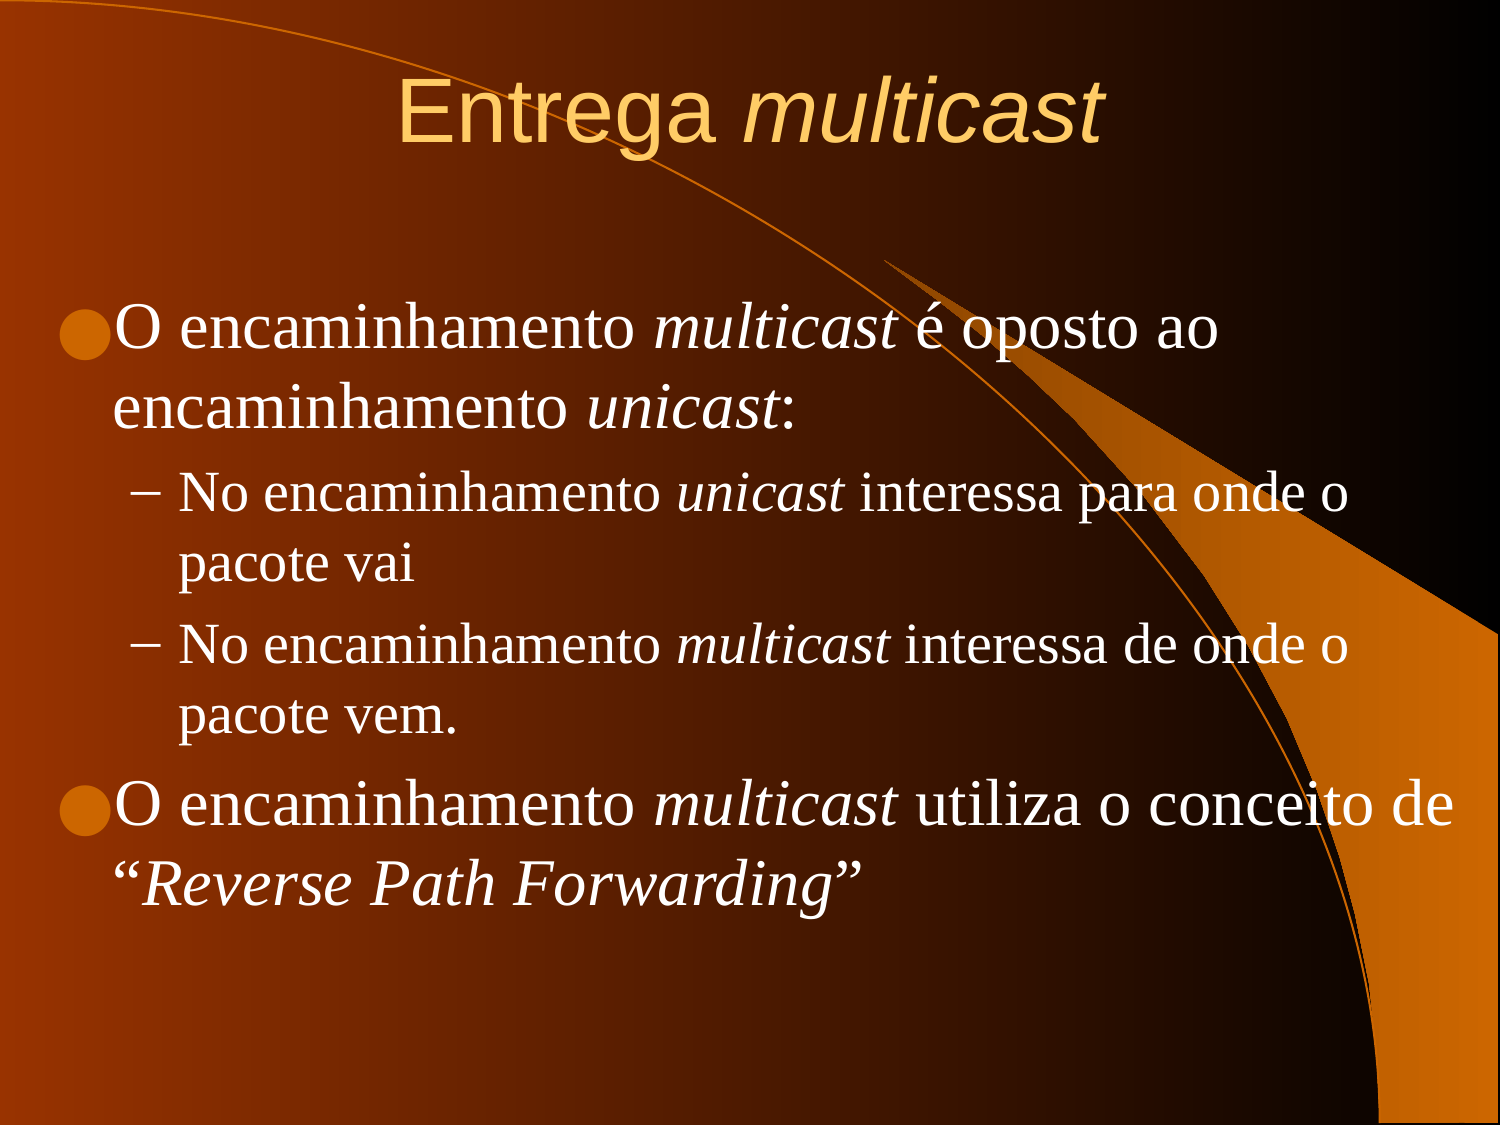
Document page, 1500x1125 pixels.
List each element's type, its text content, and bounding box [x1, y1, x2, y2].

title Entrega multicast [24, 24, 1475, 188]
list O encaminhamento multicast é oposto ao encaminhamento unicast: No encaminhamento unicast interessa para onde o pacote vai No encaminhamento multicast interessa de onde o pacote vem. O encaminhamento multicast utiliza o conceito de “Reverse Path Forwarding” [37, 200, 1475, 1000]
